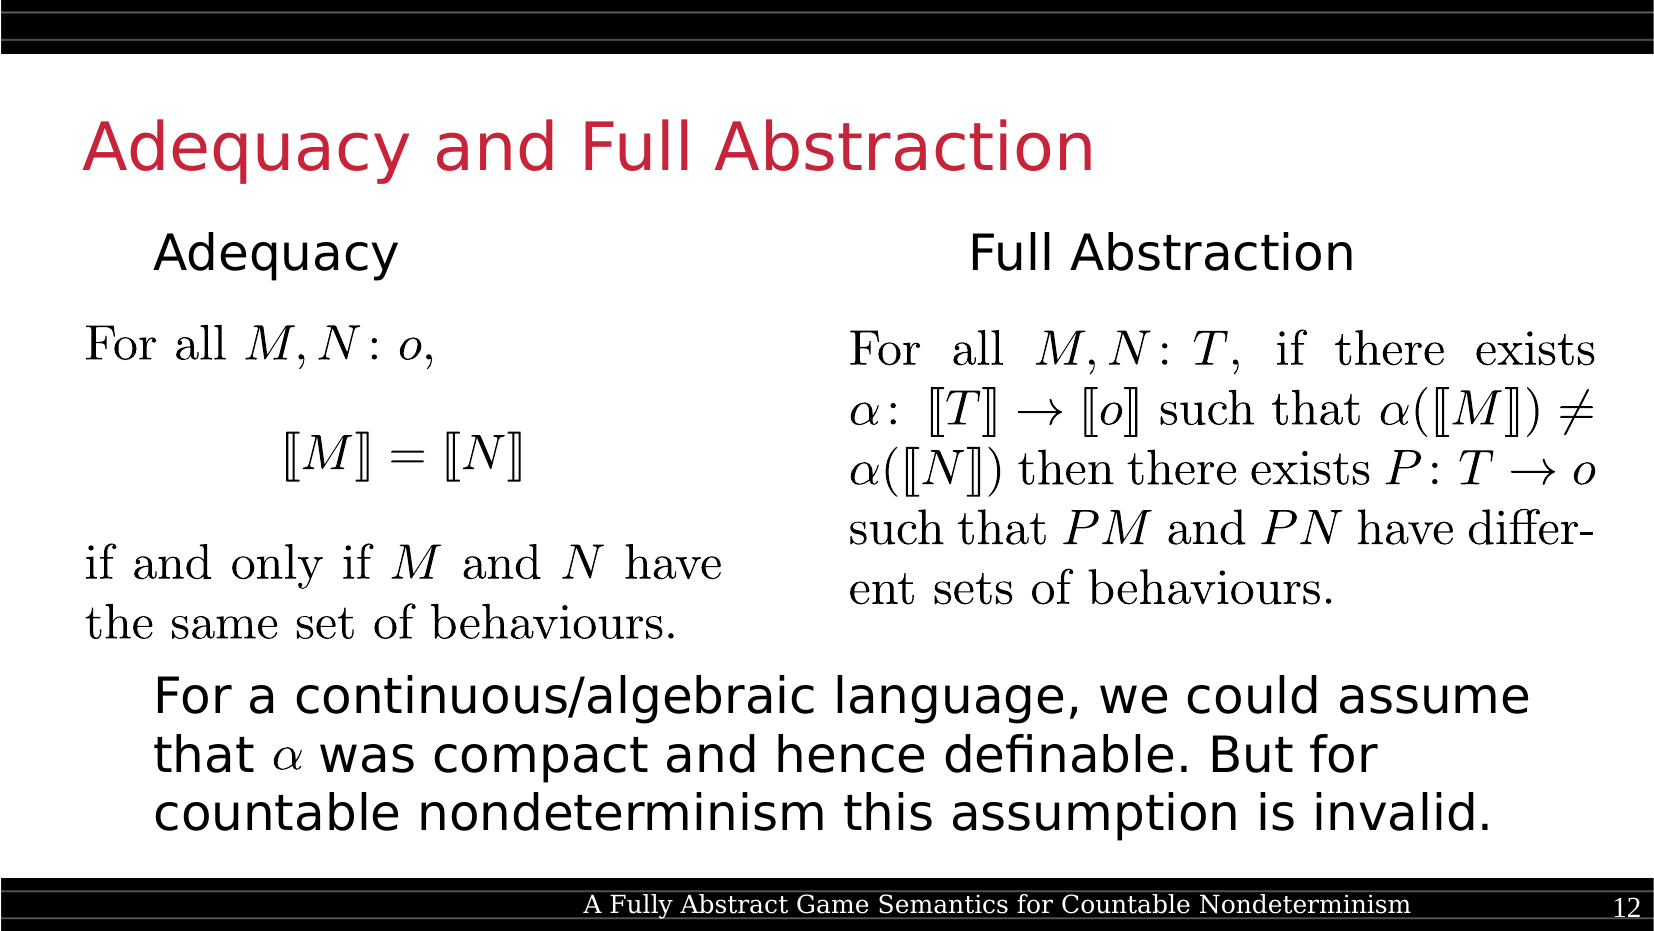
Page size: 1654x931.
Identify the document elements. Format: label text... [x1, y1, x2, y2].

list For a continuous/algebraic language, we could assume that was compact and hence definable. But for countable nondeterminism this assumption is invalid. [82, 667, 1583, 863]
list Adequacy [82, 224, 556, 319]
picture [1, 0, 1654, 54]
picture [1, 878, 1654, 931]
text_box [271, 747, 304, 770]
list Full Abstraction [897, 224, 1512, 319]
text_box [848, 329, 1597, 605]
text_box [84, 324, 723, 640]
title Adequacy and Full Abstraction [82, 69, 1571, 225]
